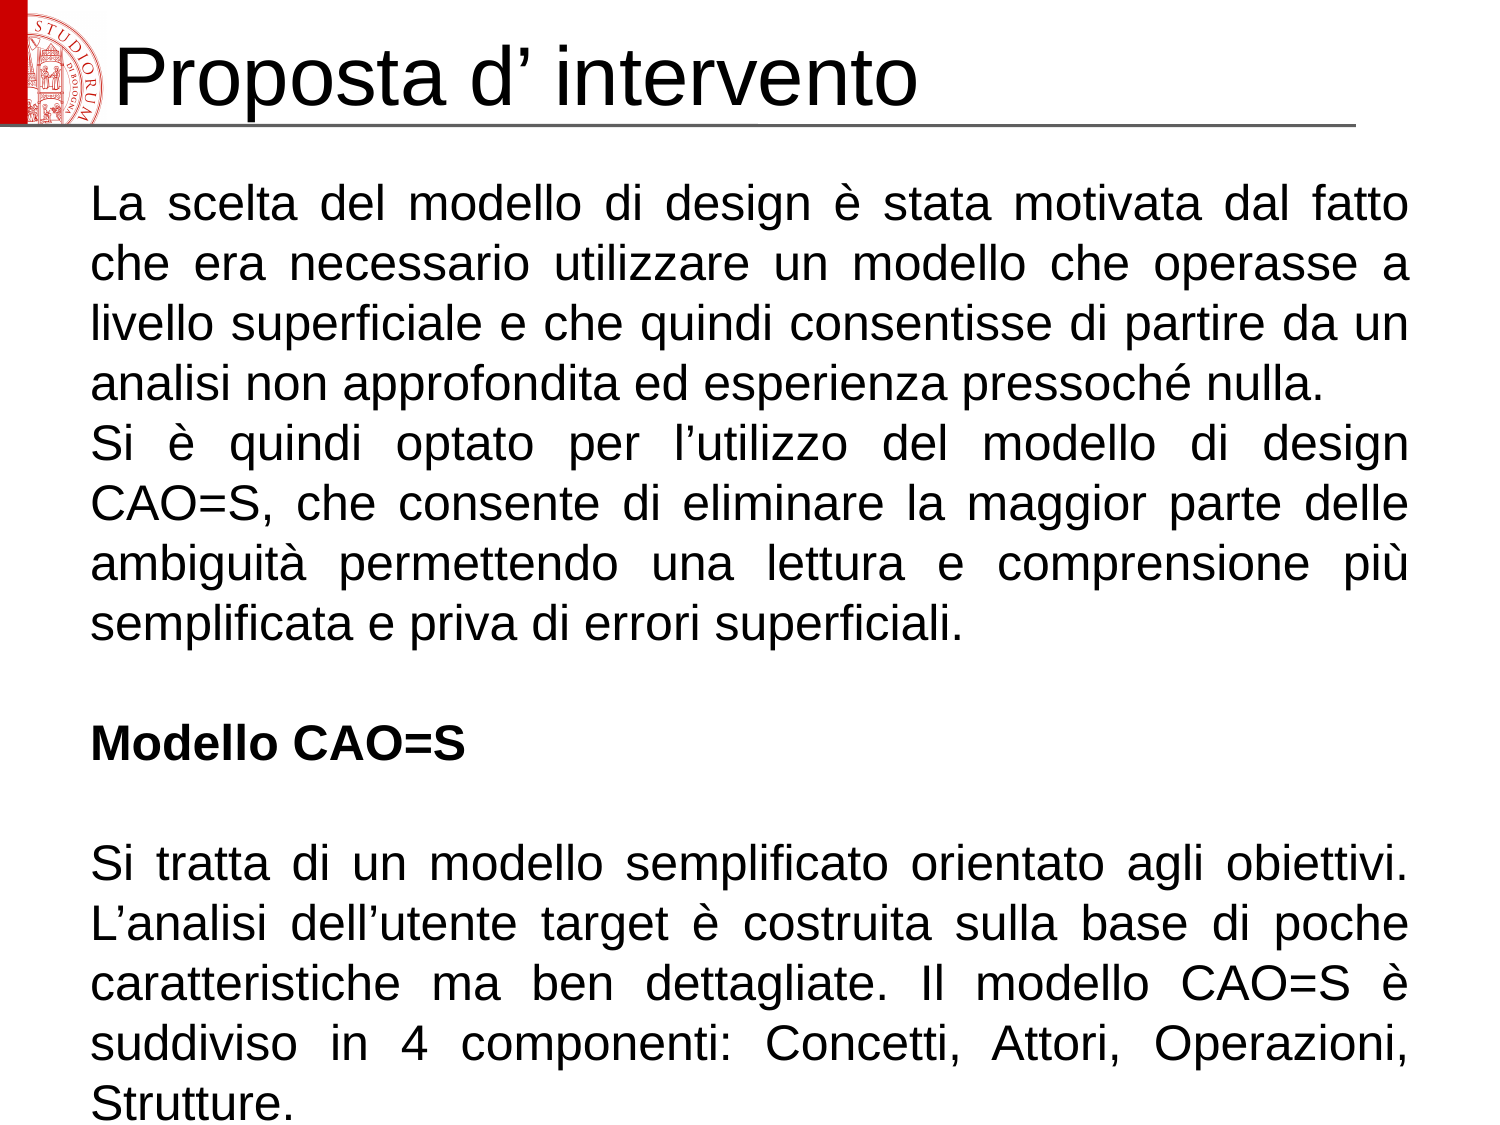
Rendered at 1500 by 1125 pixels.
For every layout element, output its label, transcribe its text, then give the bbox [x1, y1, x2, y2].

title Proposta d’ intervento [75, 7, 1425, 114]
list La scelta del modello di design è stata motivata dal fatto che era necessario utilizzare un modello che operasse a livello superficiale e che quindi consentisse di partire da un analisi non approfondita ed esperienza pressoché nulla. Si è quindi optato per l’utilizzo del modello di design CAO=S, che consente di eliminare la maggior parte delle ambiguità permettendo una lettura e comprensione più semplificata e priva di errori superficiali. Modello CAO=S Si tratta di un modello semplificato orientato agli obiettivi. L’analisi dell’utente target è costruita sulla base di poche caratteristiche ma ben dettagliate. Il modello CAO=S è suddiviso in 4 componenti: Concetti, Attori, Operazioni, Strutture. [75, 155, 1425, 1000]
picture [28, 11, 107, 123]
